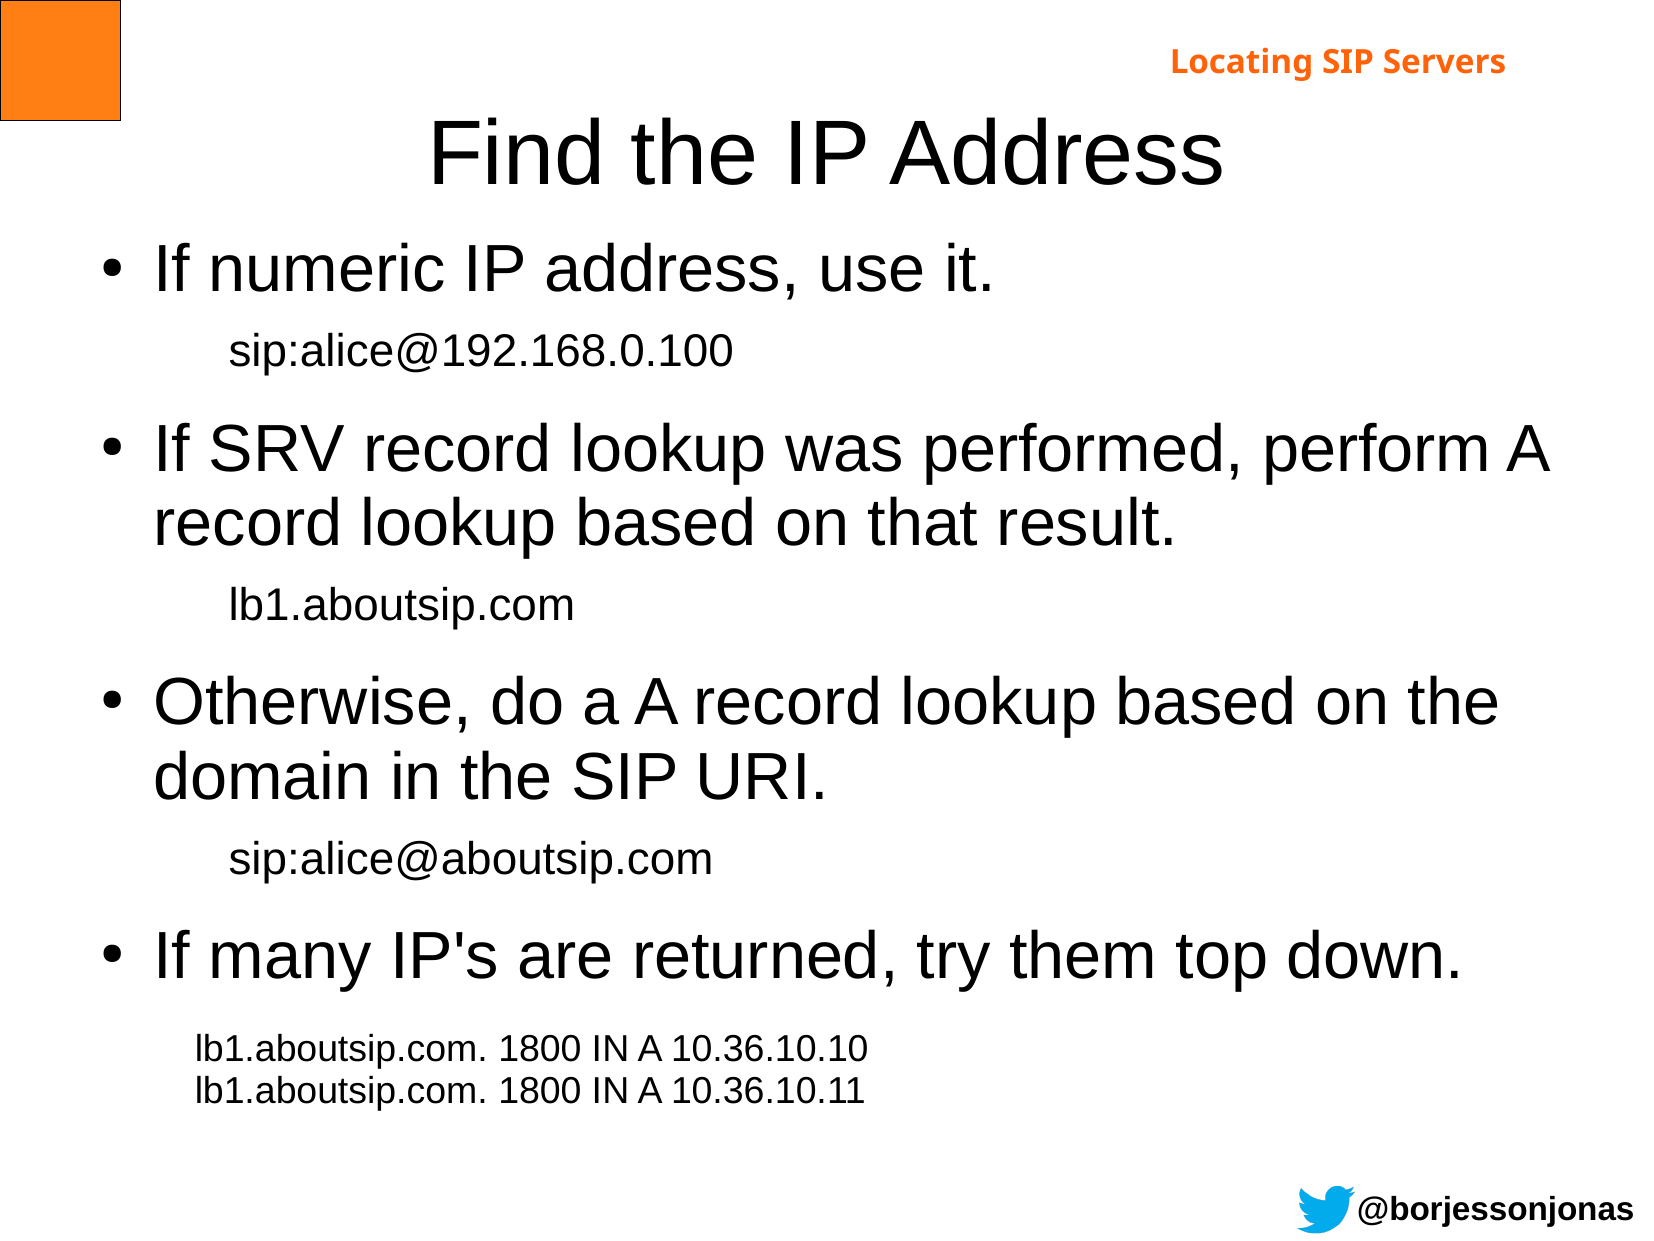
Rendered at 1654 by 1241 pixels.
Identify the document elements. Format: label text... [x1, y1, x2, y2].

text_box Locating SIP Servers [1155, 30, 1622, 100]
list If numeric IP address, use it. sip:alice@192.168.0.100 If SRV record lookup was performed, perform A record lookup based on that result. lb1.aboutsip.com Otherwise, do a A record lookup based on the domain in the SIP URI. sip:alice@aboutsip.com If many IP's are returned, try them top down. [82, 231, 1571, 1051]
text_box lb1.aboutsip.com. 1800 IN A 10.36.10.10 lb1.aboutsip.com. 1800 IN A 10.36.10.11 [180, 1020, 1171, 1119]
title Find the IP Address [82, 49, 1571, 231]
picture [1277, 1160, 1375, 1241]
